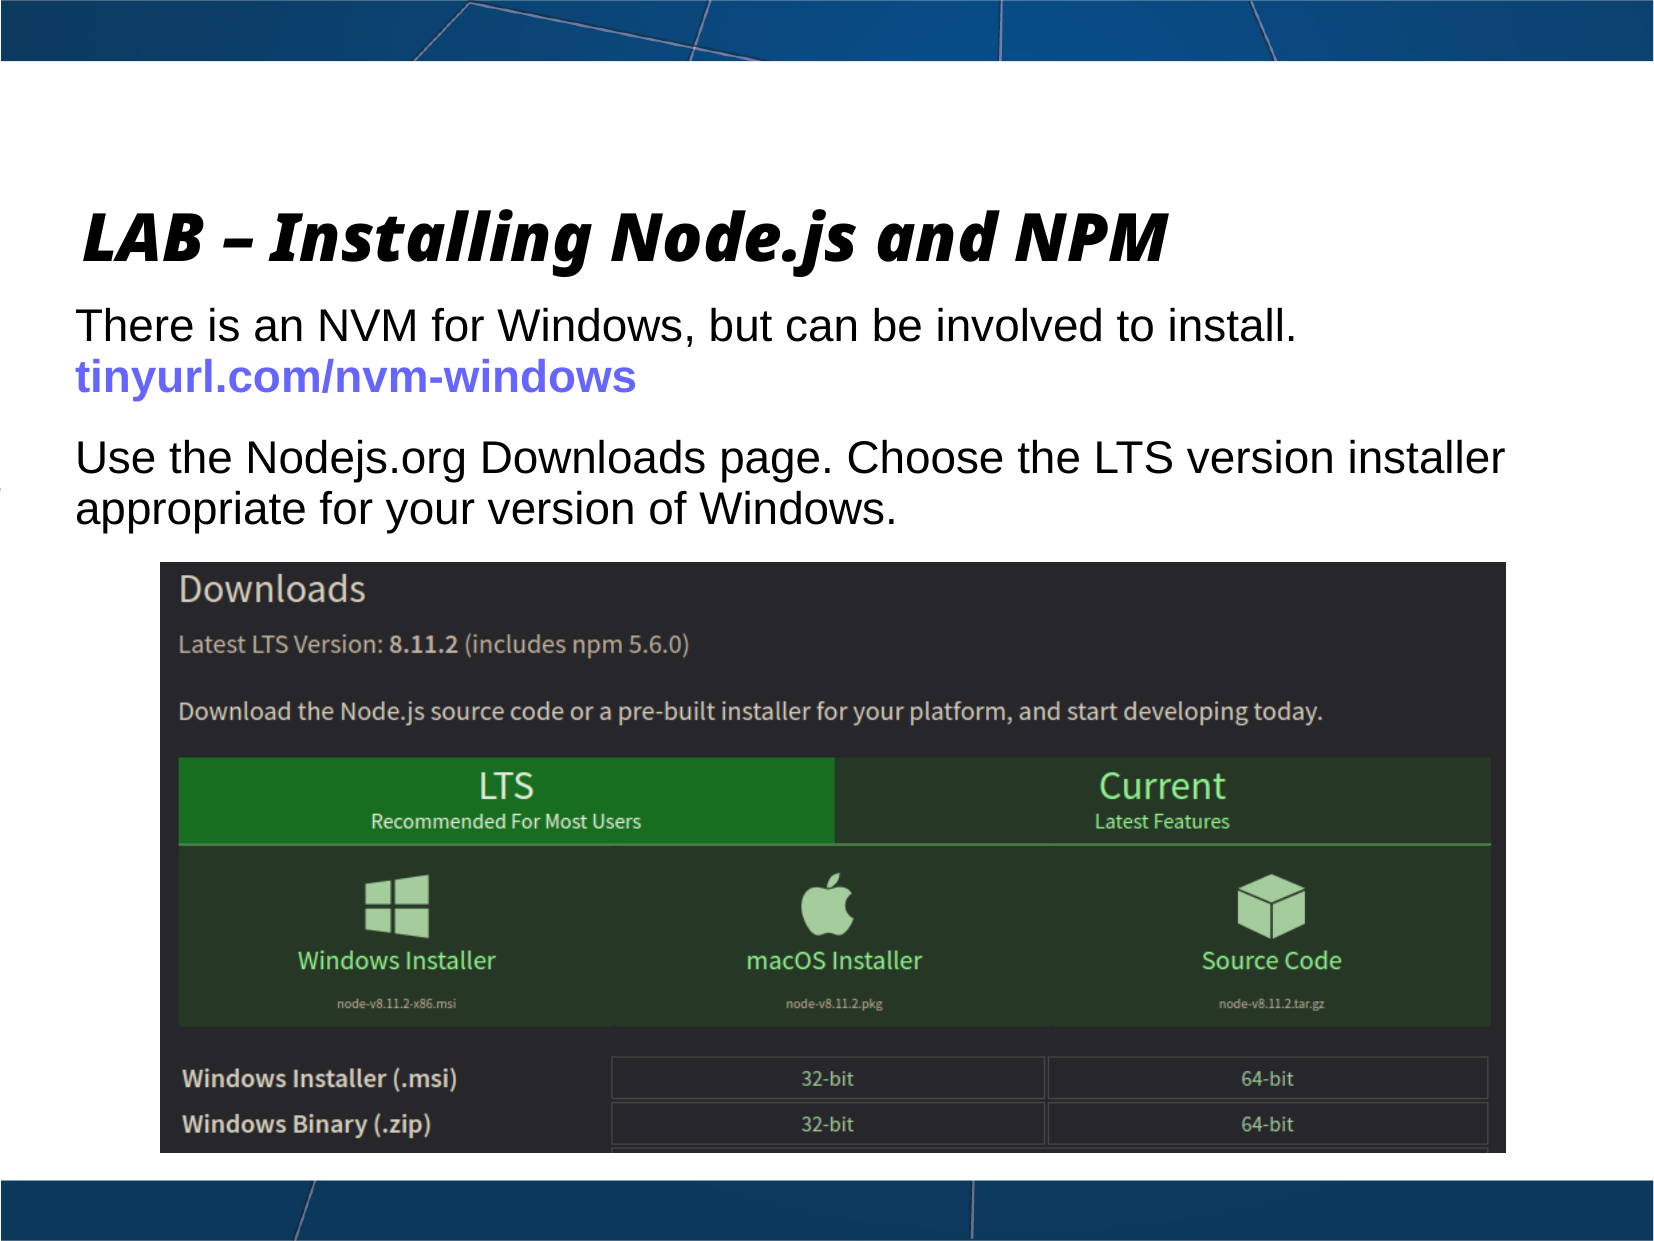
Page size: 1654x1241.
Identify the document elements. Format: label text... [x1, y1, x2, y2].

list There is an NVM for Windows, but can be involved to install. tinyurl.com/nvm-windows Use the Nodejs.org Downloads page. Choose the LTS version installer appropriate for your version of Windows. [75, 300, 1576, 697]
picture [0, 0, 1654, 1241]
title LAB – Installing Node.js and NPM [82, 139, 1571, 300]
